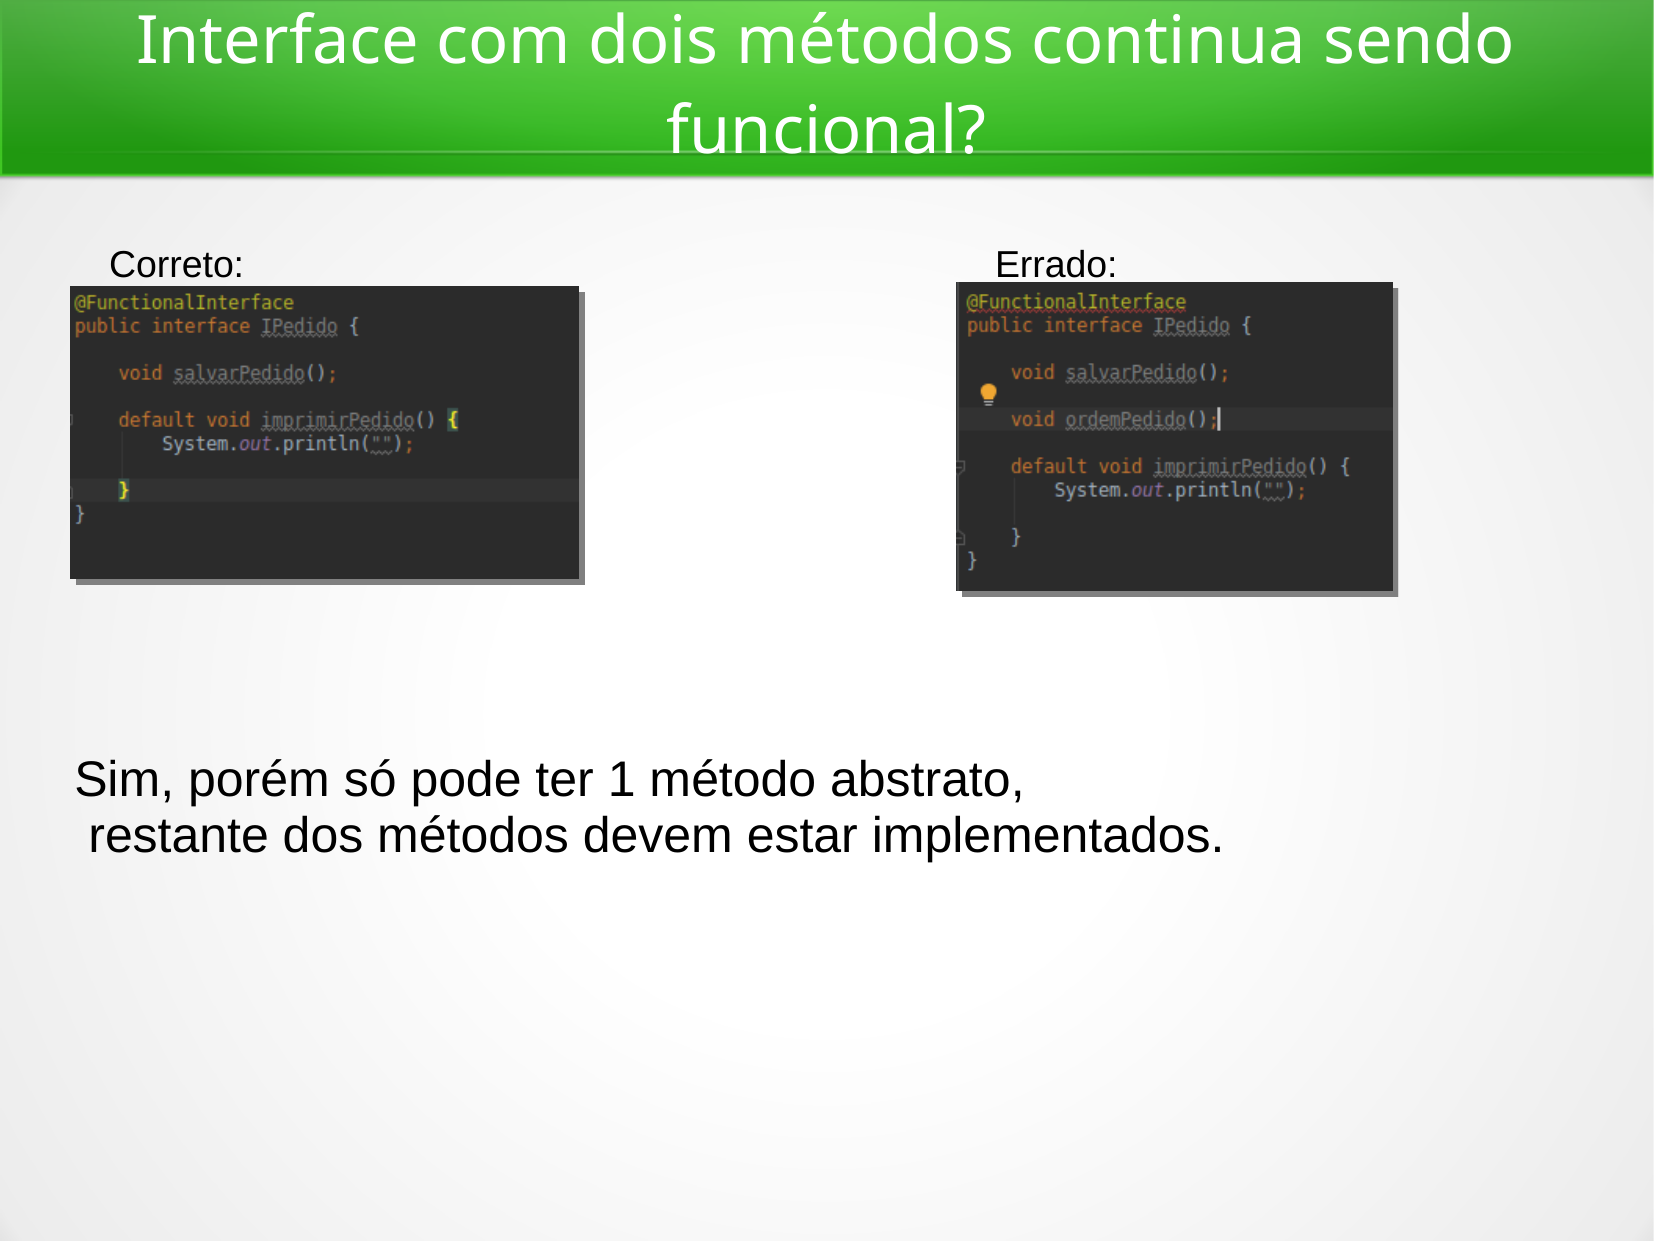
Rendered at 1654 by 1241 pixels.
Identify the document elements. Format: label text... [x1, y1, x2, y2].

text_box Correto: [94, 236, 260, 294]
picture [0, 0, 1654, 1241]
text_box Errado: [980, 236, 1133, 294]
title Interface com dois métodos continua sendo funcional? [82, 7, 1571, 158]
text_box Sim, porém só pode ter 1 método abstrato, restante dos métodos devem estar implementados. [59, 744, 1241, 871]
